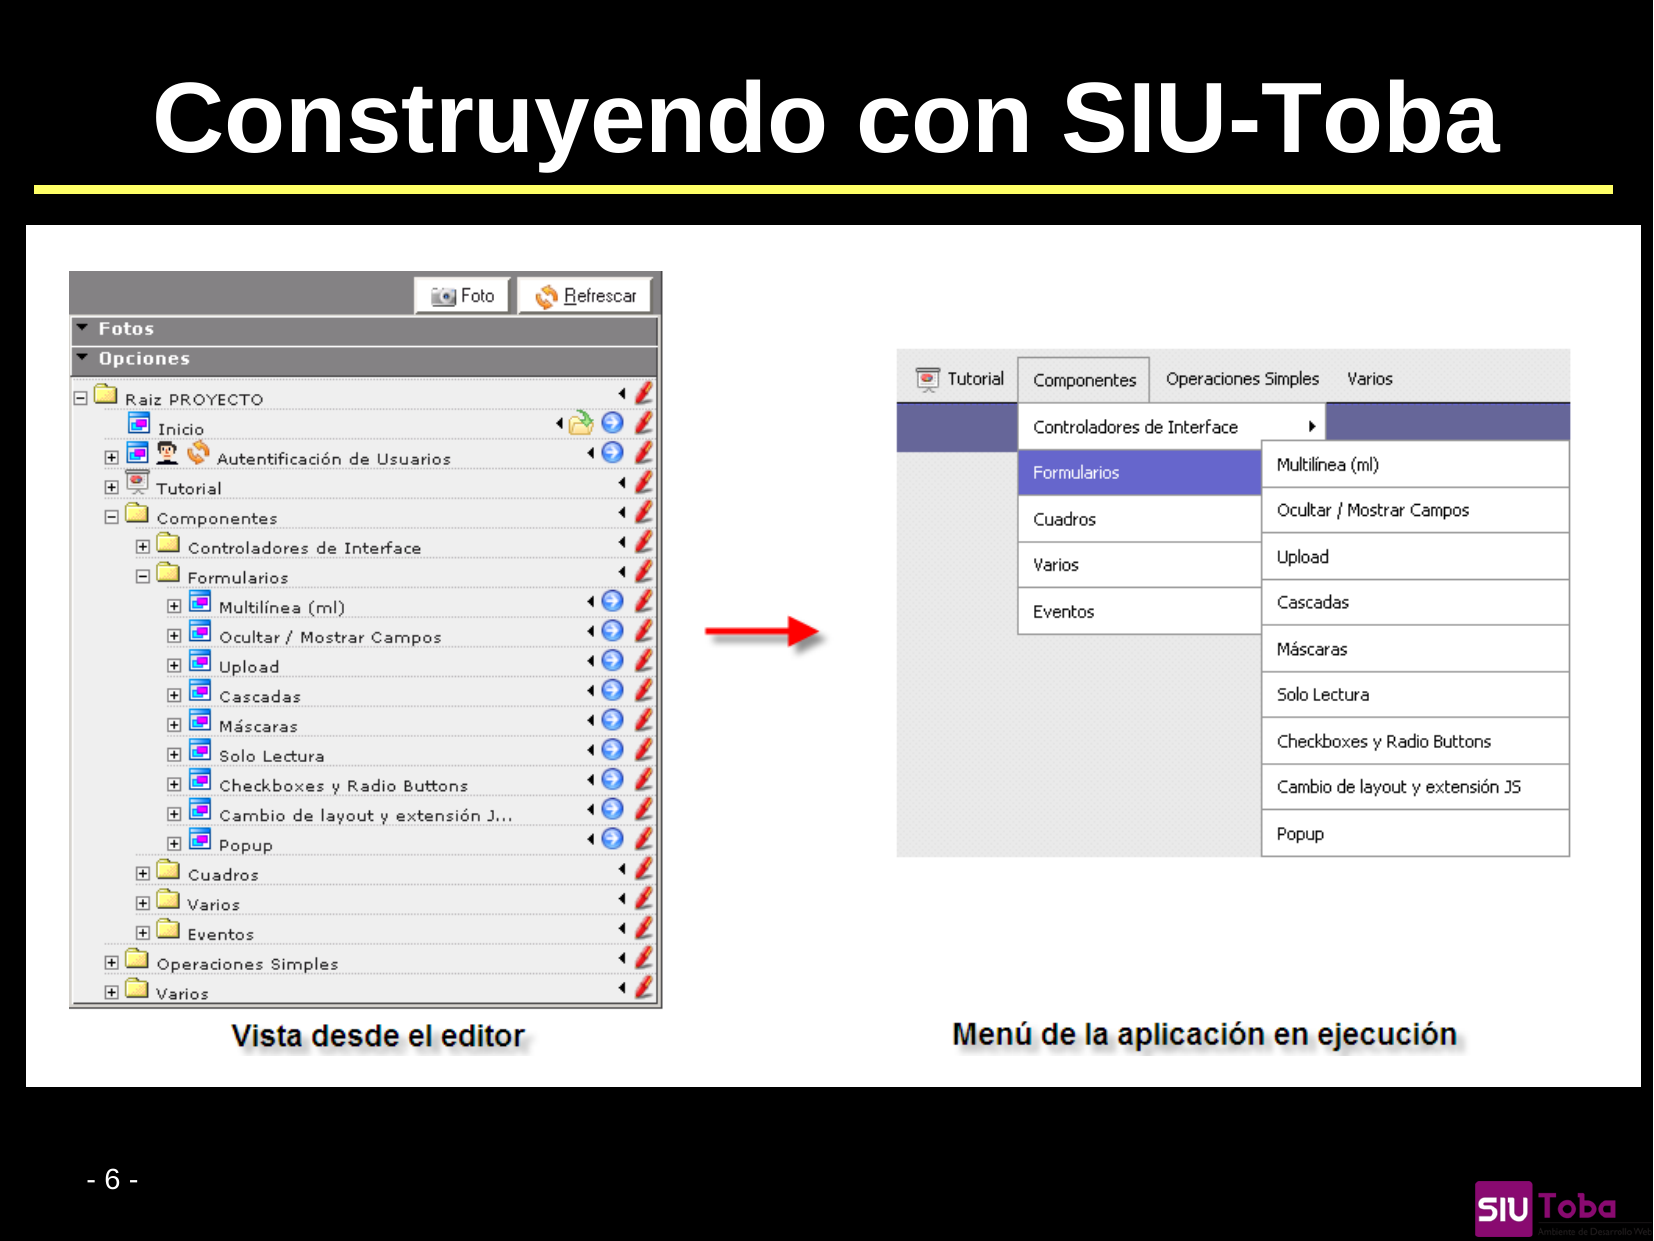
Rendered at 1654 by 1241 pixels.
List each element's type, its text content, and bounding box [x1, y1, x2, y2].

text_box [25, 224, 1642, 1088]
picture [69, 271, 1594, 1056]
picture [1475, 1181, 1652, 1237]
title Construyendo con SIU-Toba [58, 54, 1594, 181]
